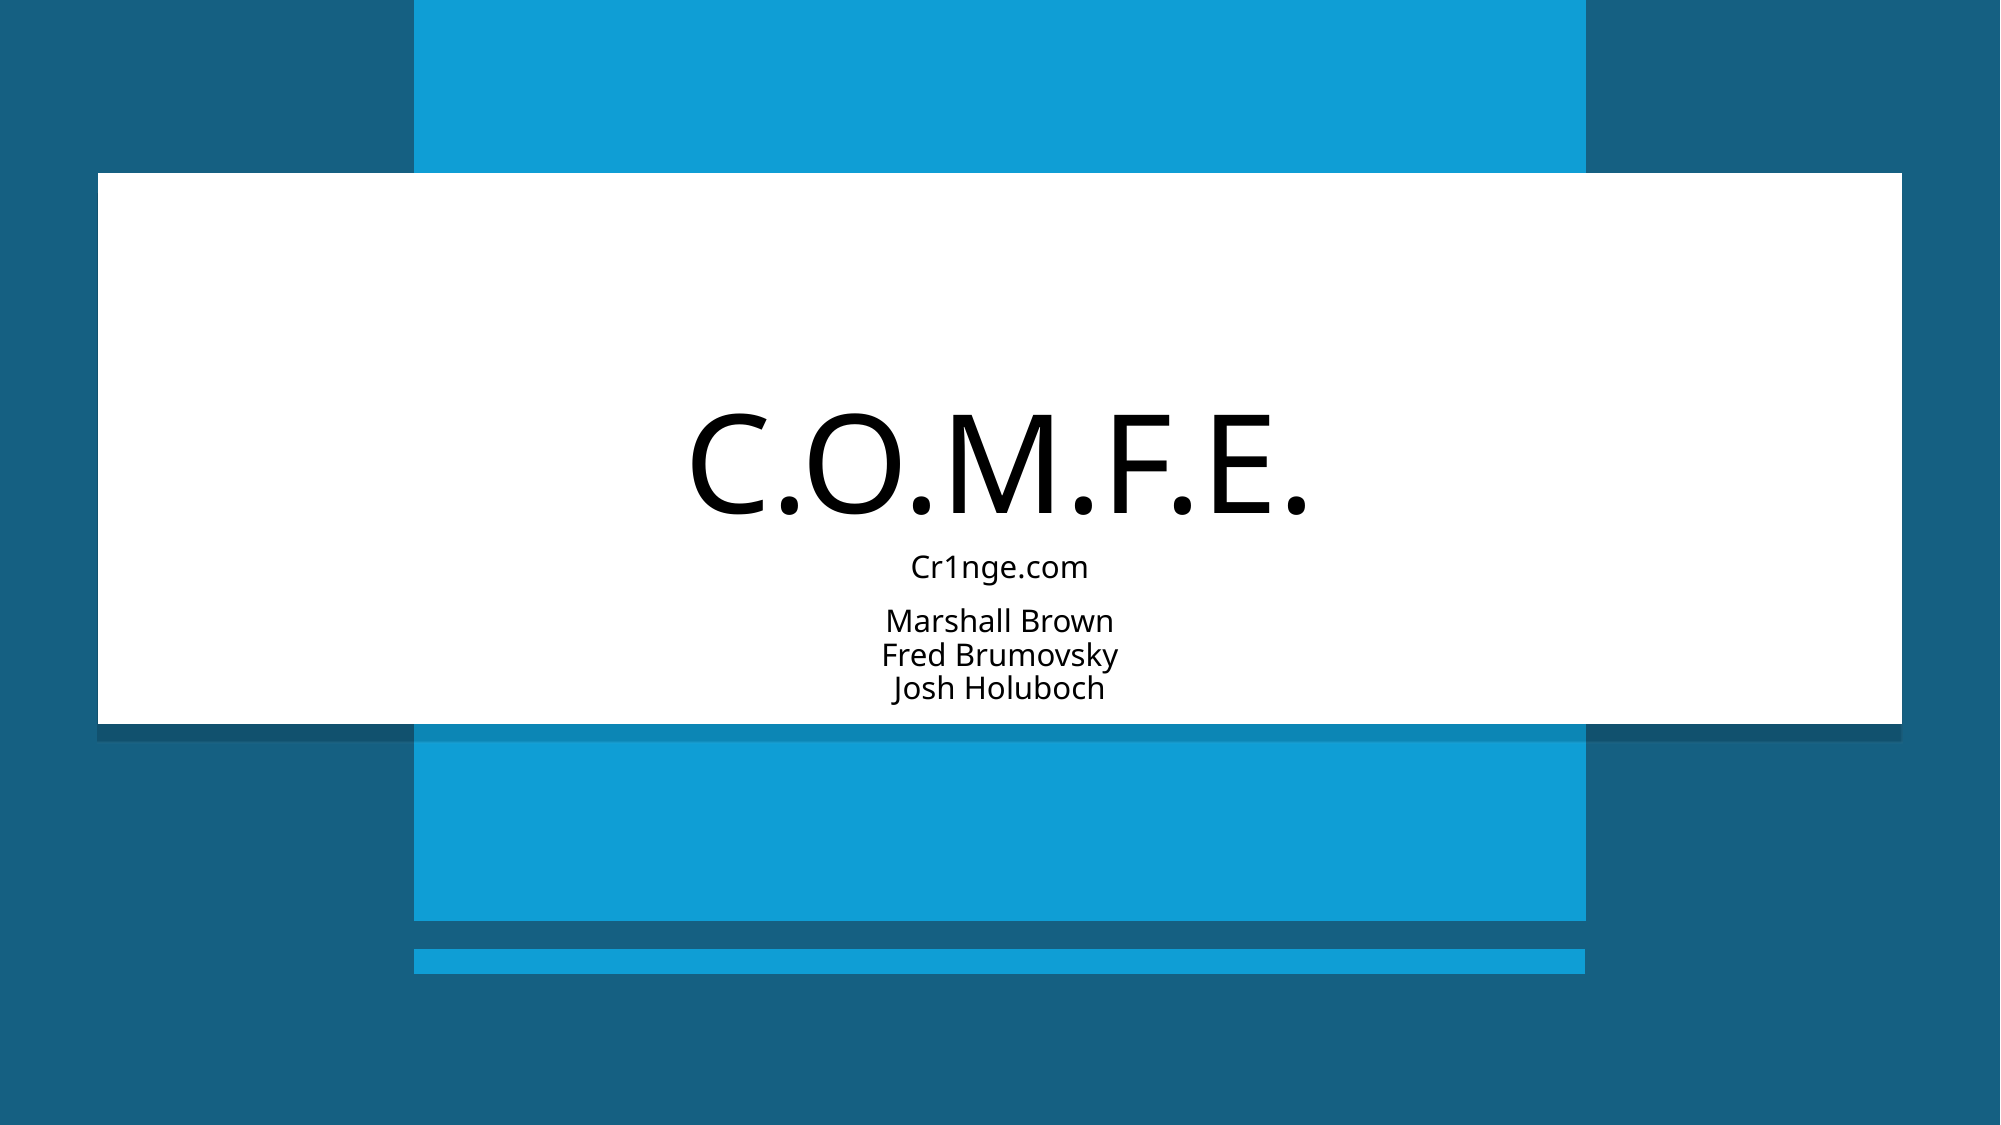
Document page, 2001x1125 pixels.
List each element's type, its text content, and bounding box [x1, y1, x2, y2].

subtitle Cr1nge.com Marshall Brown Fred Brumovsky Josh Holuboch [249, 531, 1750, 726]
title C.O.M.F.E. [249, 259, 1750, 531]
text_box [0, 0, 2000, 1125]
